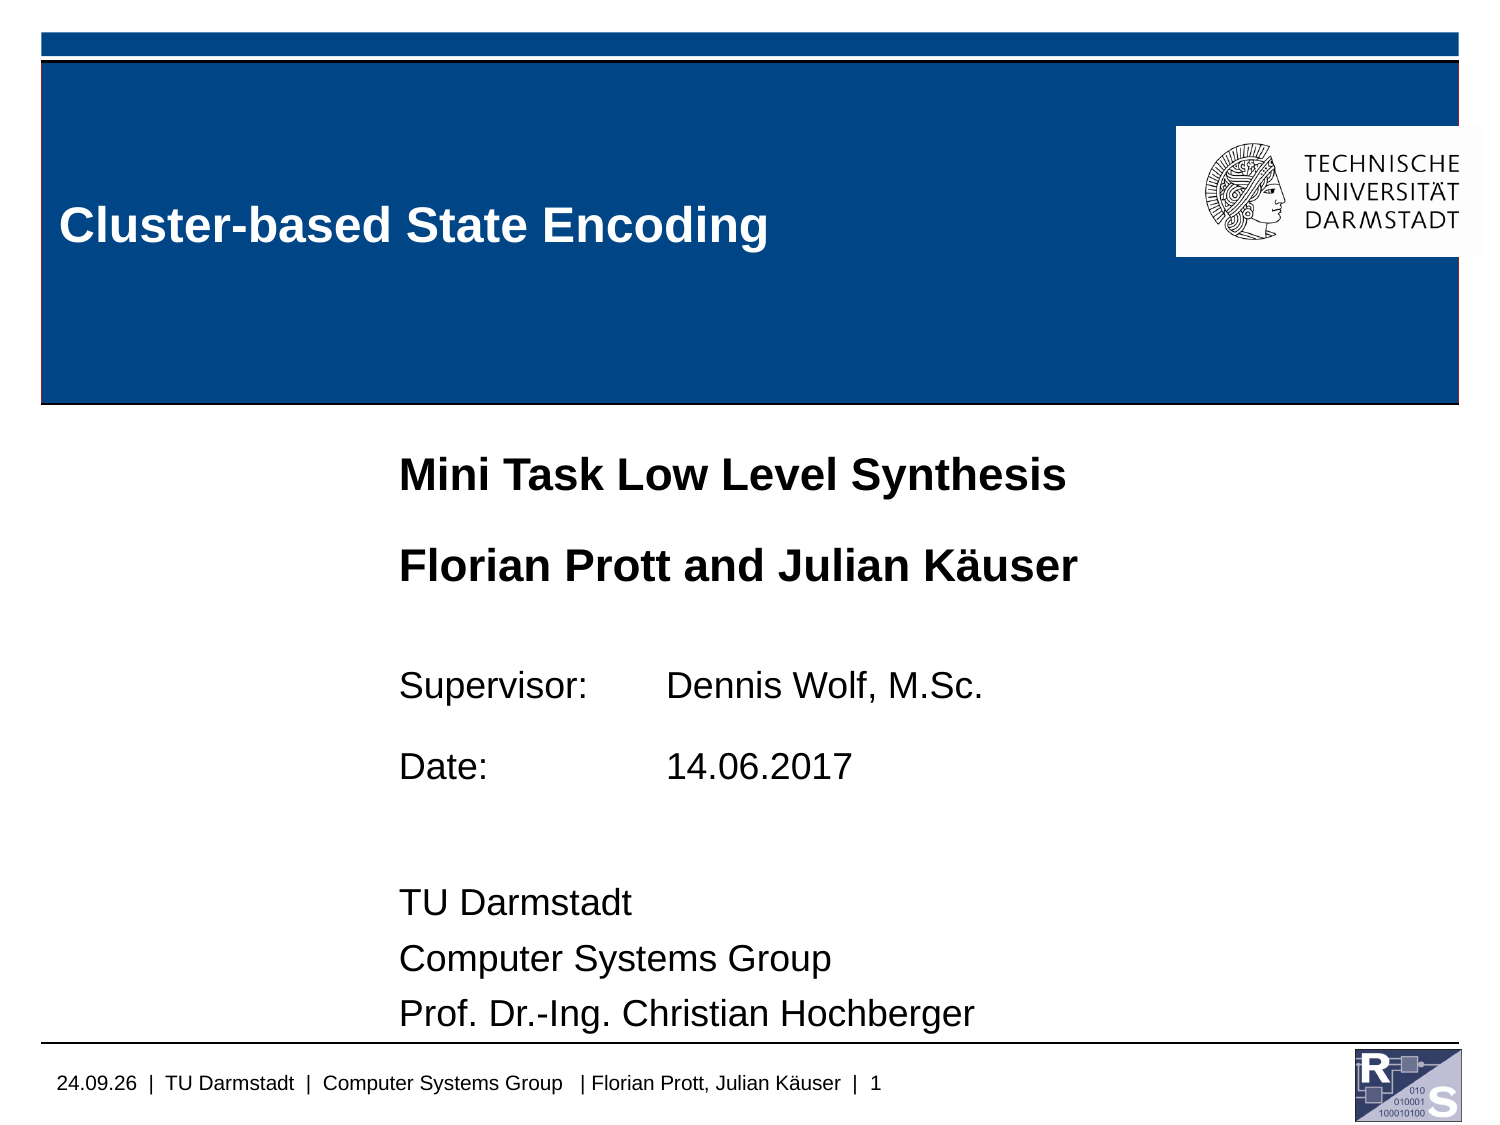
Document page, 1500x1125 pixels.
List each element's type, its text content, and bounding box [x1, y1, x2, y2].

picture [1355, 1049, 1462, 1122]
title Cluster-based State Encoding [59, 73, 1149, 378]
text_box Mini Task Low Level Synthesis Florian Prott and Julian Käuser Supervisor: Dennis Wolf, M.Sc. Date: 14.06.2017 TU Darmstadt Computer Systems Group Prof. Dr.-Ing. Christian Hochberger [312, 436, 1335, 1047]
